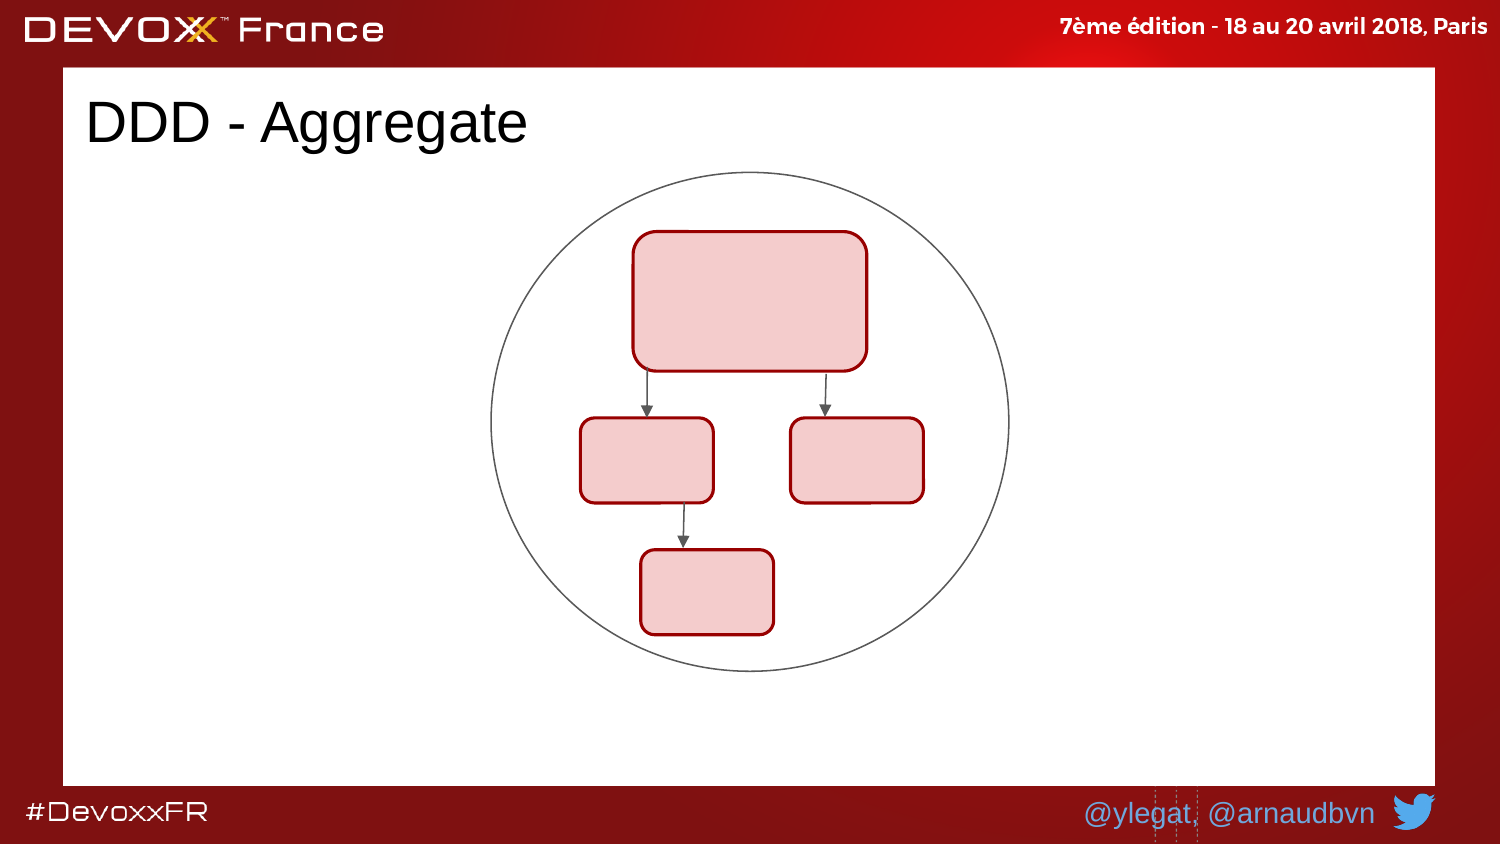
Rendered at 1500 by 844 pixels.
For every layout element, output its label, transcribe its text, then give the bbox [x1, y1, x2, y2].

text_box [580, 417, 714, 503]
text_box [640, 549, 774, 635]
text_box [633, 231, 867, 372]
text_box [790, 417, 924, 503]
picture [0, 0, 1500, 844]
title DDD - Aggregate [70, 69, 750, 164]
text_box @ylegat, @arnaudbvn [1068, 779, 1399, 844]
